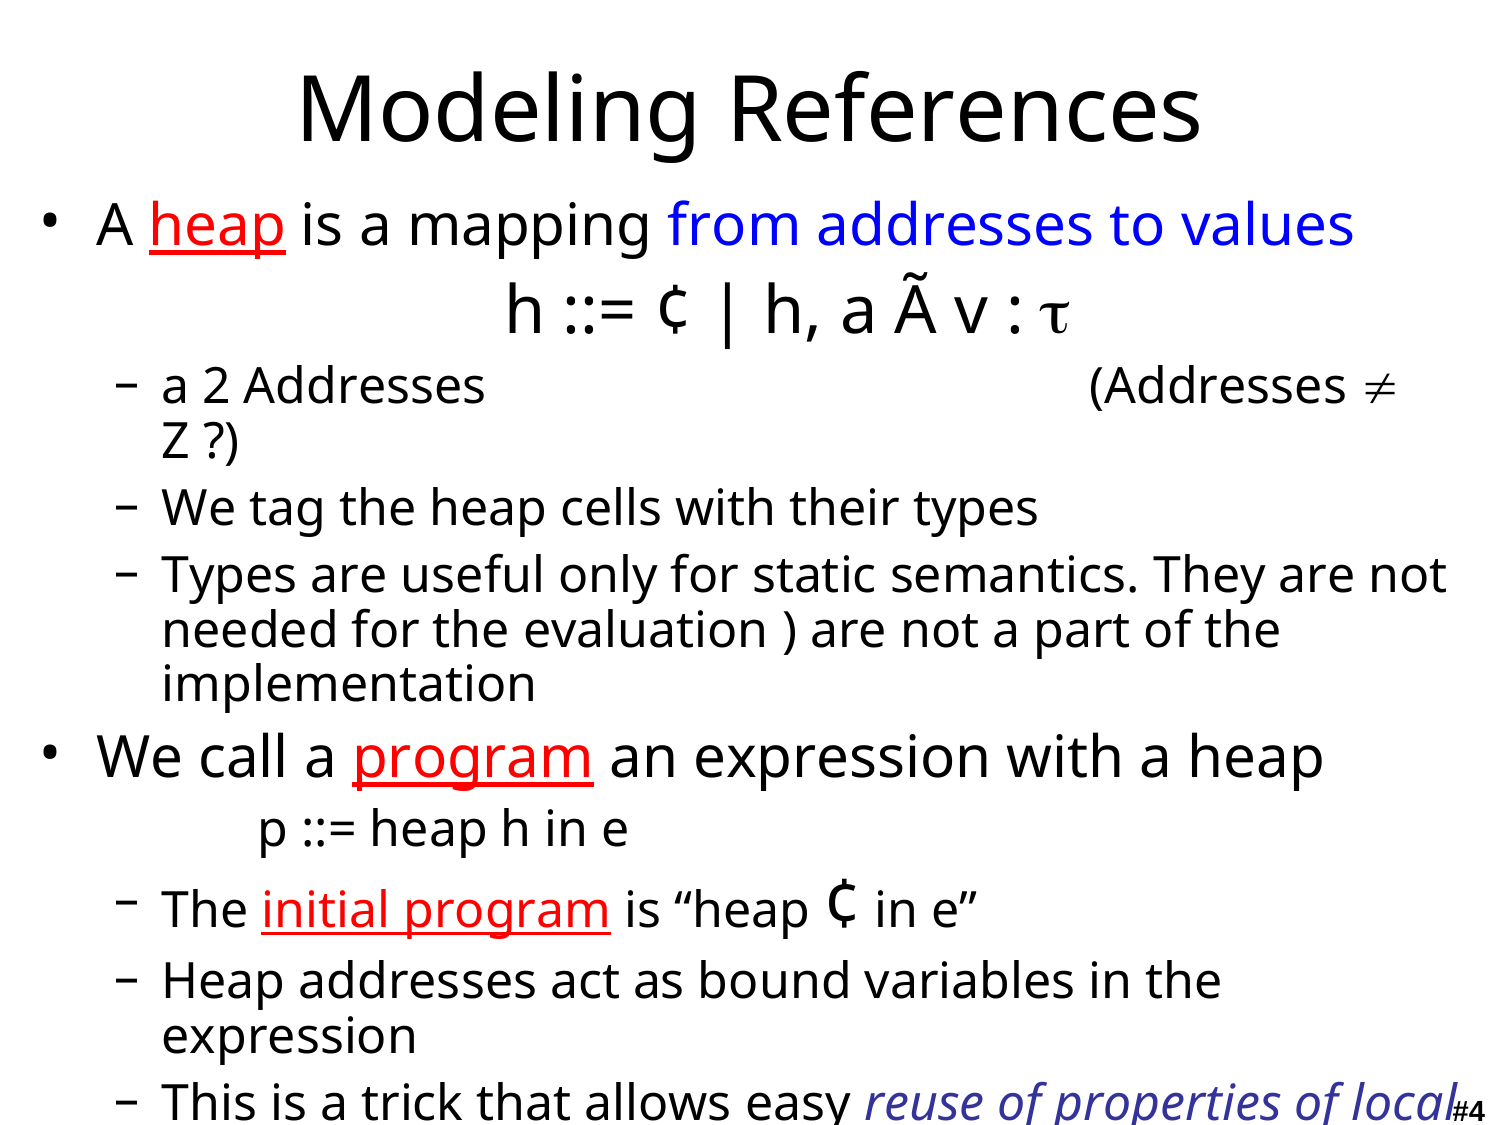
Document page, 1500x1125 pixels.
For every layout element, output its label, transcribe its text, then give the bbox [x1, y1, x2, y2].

list A heap is a mapping from addresses to values h ::= ¢ | h, a Ã v :  a 2 Addresses (Addresses  Z ?) We tag the heap cells with their types Types are useful only for static semantics. They are not needed for the evaluation ) are not a part of the implementation We call a program an expression with a heap p ::= heap h in e The initial program is “heap ¢ in e” Heap addresses act as bound variables in the expression This is a trick that allows easy reuse of properties of local variables for heap addresses e.g., we can rename the address and its occurrences at will [24, 187, 1476, 1051]
title Modeling References [24, 12, 1476, 187]
